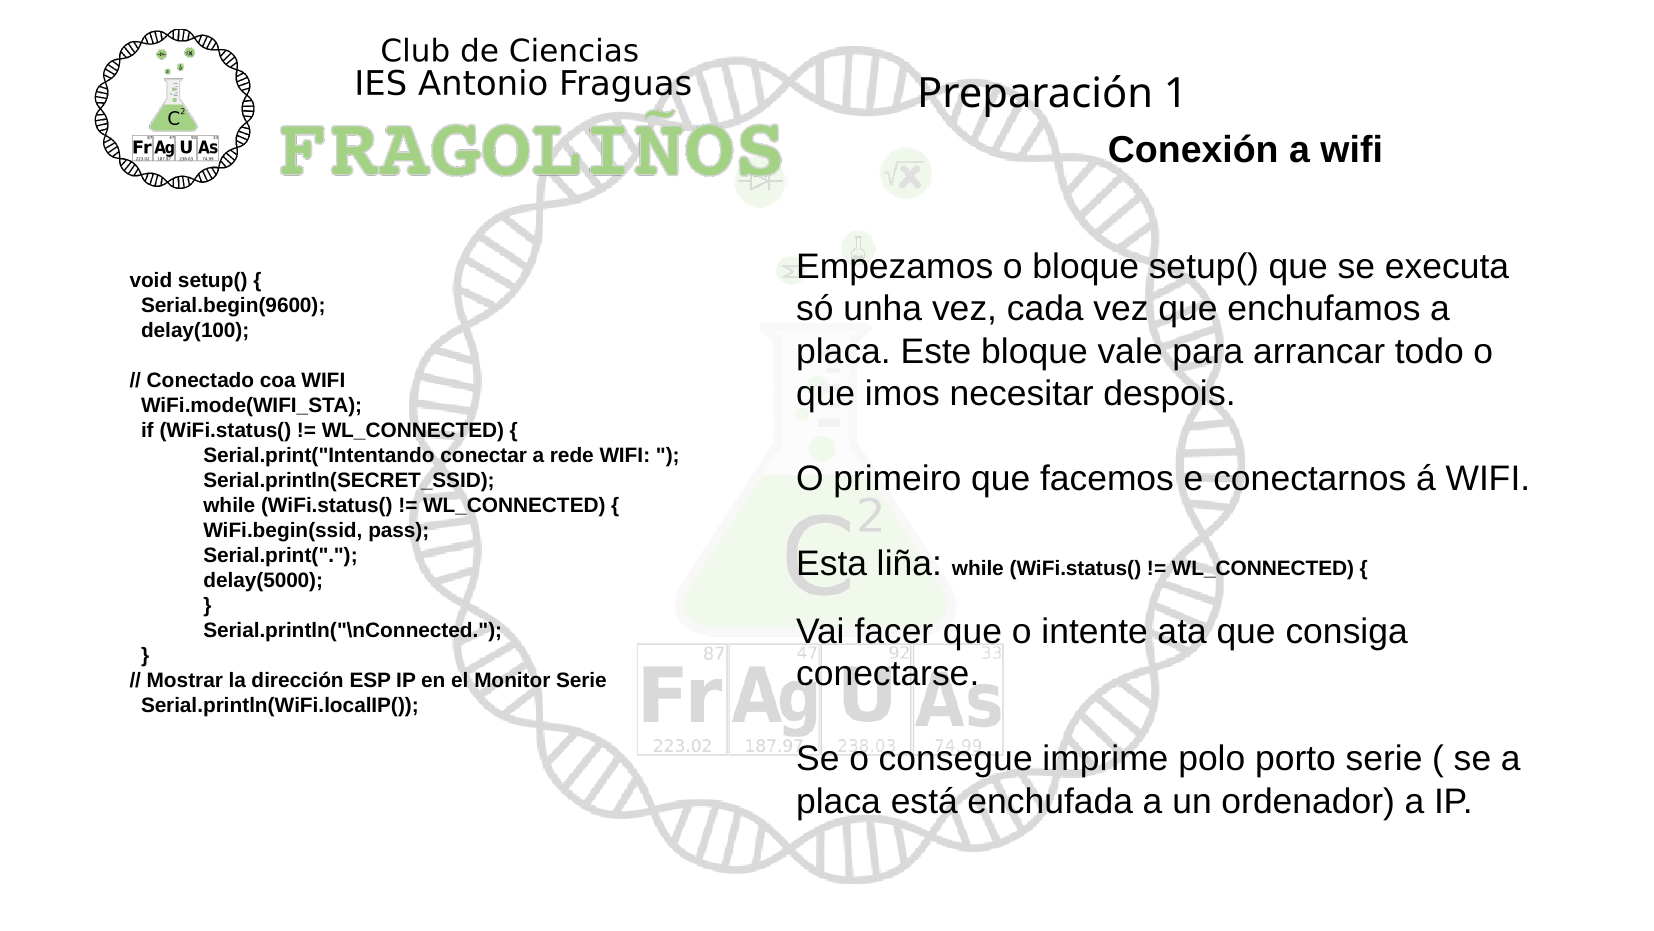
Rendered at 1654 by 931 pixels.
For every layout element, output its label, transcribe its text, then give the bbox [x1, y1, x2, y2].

text_box Preparación 1 [902, 58, 1589, 118]
text_box Conexión a wifi [902, 118, 1589, 178]
picture [409, 807, 1245, 884]
picture [82, 29, 1245, 252]
text_box Empezamos o bloque setup() que se executa só unha vez, cada vez que enchufamos a placa. Este bloque vale para arrancar todo o que imos necesitar despois. O primeiro que facemos e conectarnos á WIFI. Esta liña: while (WiFi.status() != WL_CONNECTED) { Vai facer que o intente ata que consiga conectarse. Se o consegue imprime polo porto serie ( se a placa está enchufada a un ordenador) a IP. [781, 227, 1548, 836]
text_box void setup() { Serial.begin(9600); delay(100); // Conectado coa WIFI WiFi.mode(WIFI_STA); if (WiFi.status() != WL_CONNECTED) { Serial.print("Intentando conectar a rede WIFI: "); Serial.println(SECRET_SSID); while (WiFi.status() != WL_CONNECTED) { WiFi.begin(ssid, pass); Serial.print("."); delay(5000); } Serial.println("\nConnected."); } // Mostrar la dirección ESP IP en el Monitor Serie Serial.println(WiFi.localIP()); [114, 252, 781, 807]
